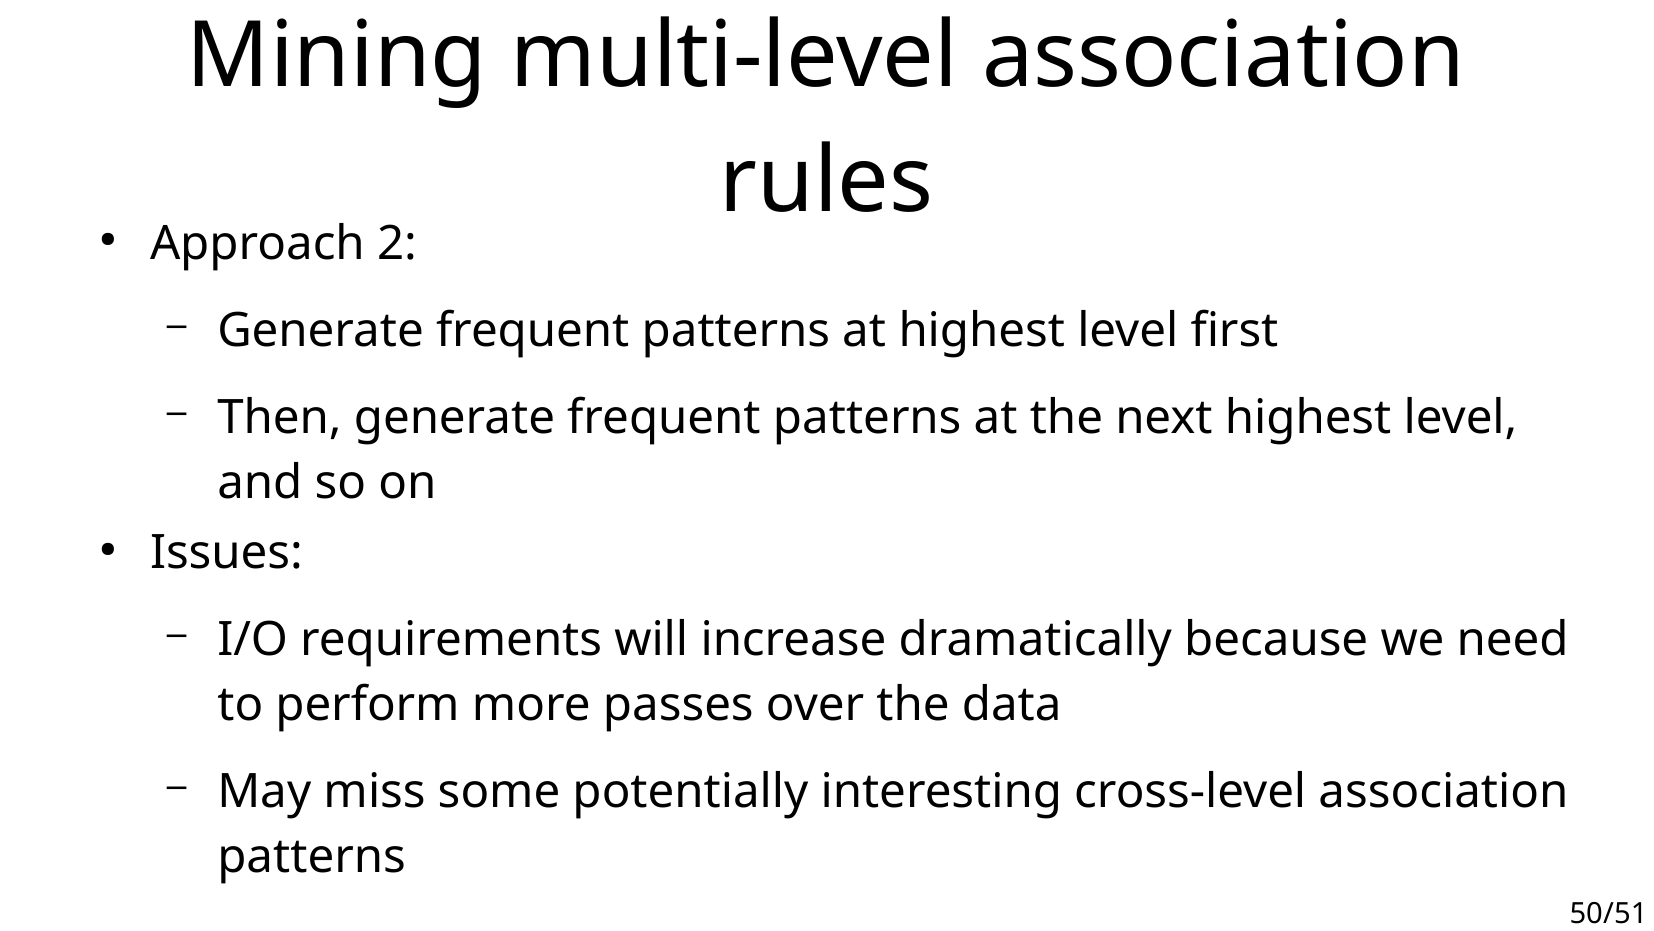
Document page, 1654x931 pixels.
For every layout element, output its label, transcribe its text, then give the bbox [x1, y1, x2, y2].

list Approach 2: Generate frequent patterns at highest level first Then, generate frequent patterns at the next highest level, and so on Issues: I/O requirements will increase dramatically because we need to perform more passes over the data May miss some potentially interesting cross-level association patterns [82, 208, 1571, 892]
title Mining multi-level association rules [82, 1, 1571, 208]
